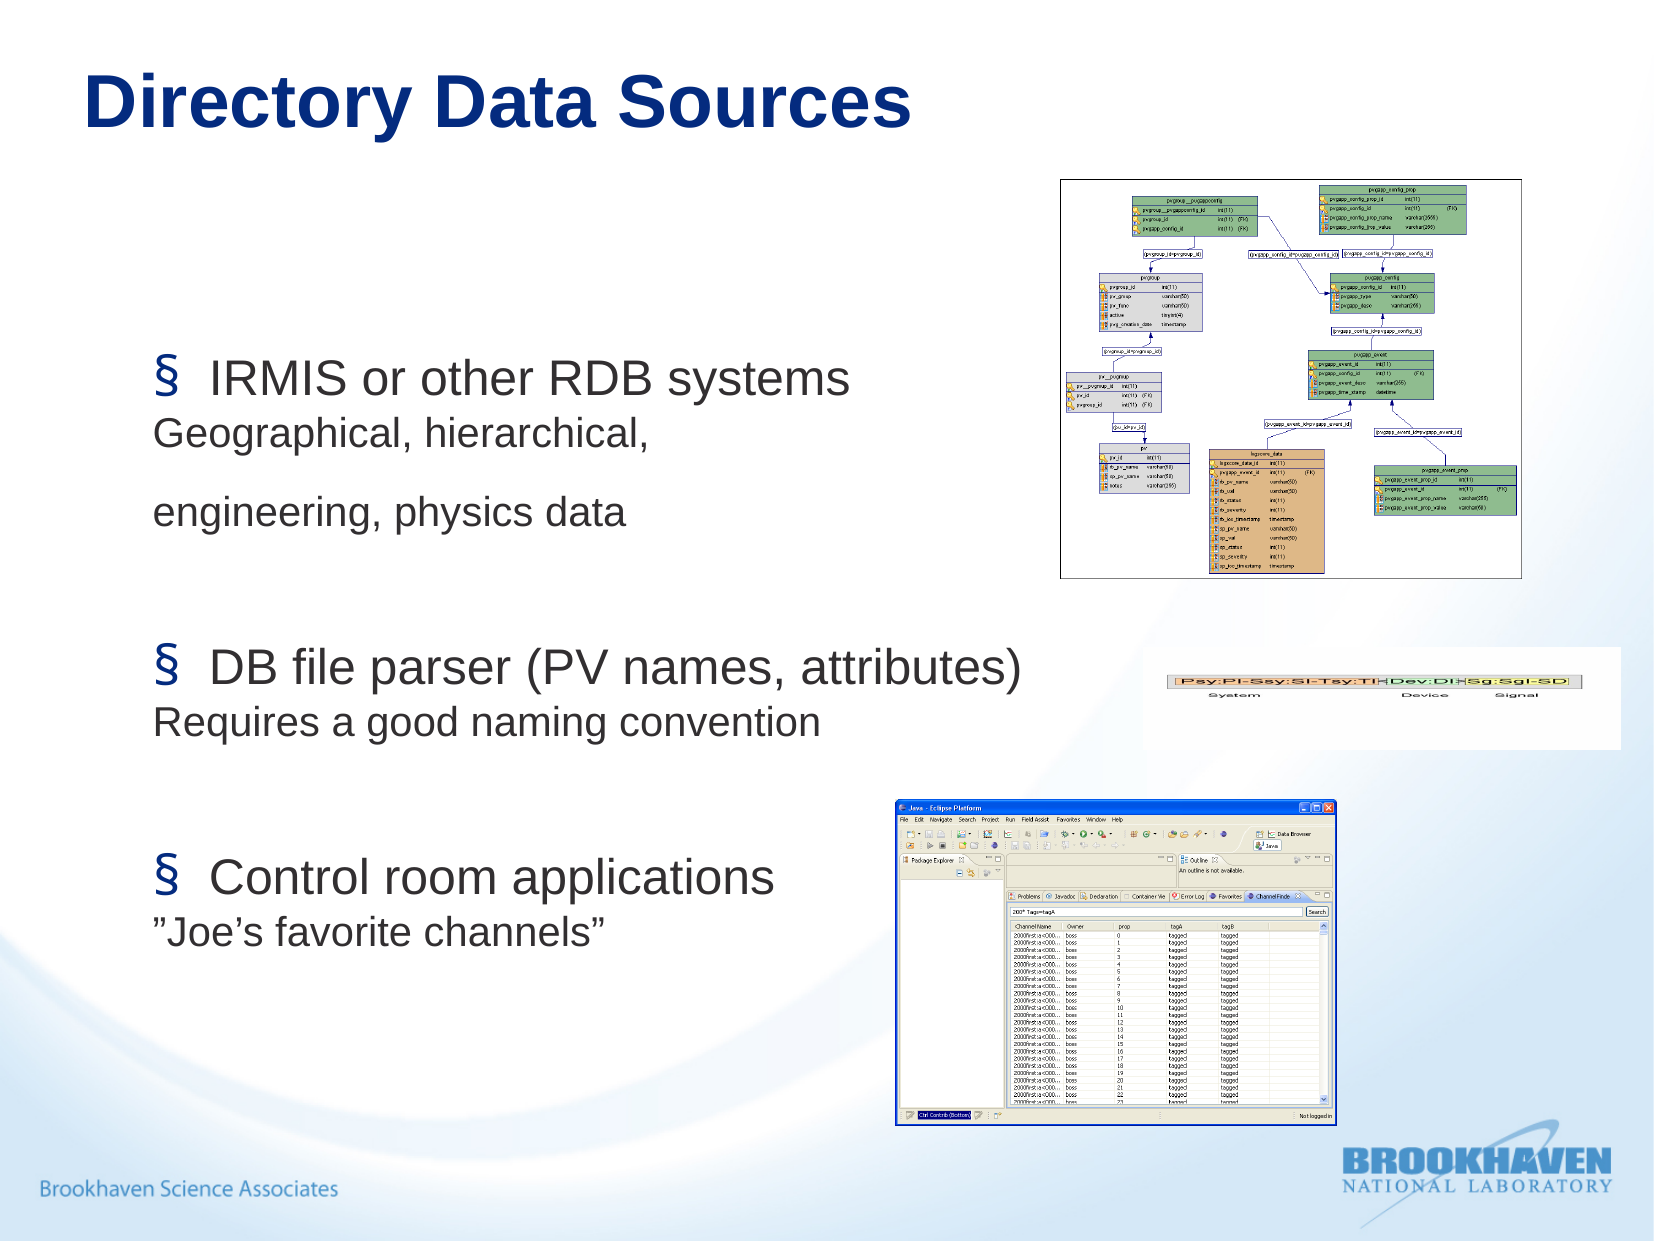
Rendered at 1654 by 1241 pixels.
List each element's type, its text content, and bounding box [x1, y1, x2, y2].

title Directory Data Sources [68, 55, 1585, 253]
list IRMIS or other RDB systems Geographical, hierarchical, engineering, physics data DB file parser (PV names, attributes) Requires a good naming convention Control room applications ”Joe’s favorite channels” [137, 330, 1516, 1034]
picture [0, 0, 1654, 1241]
